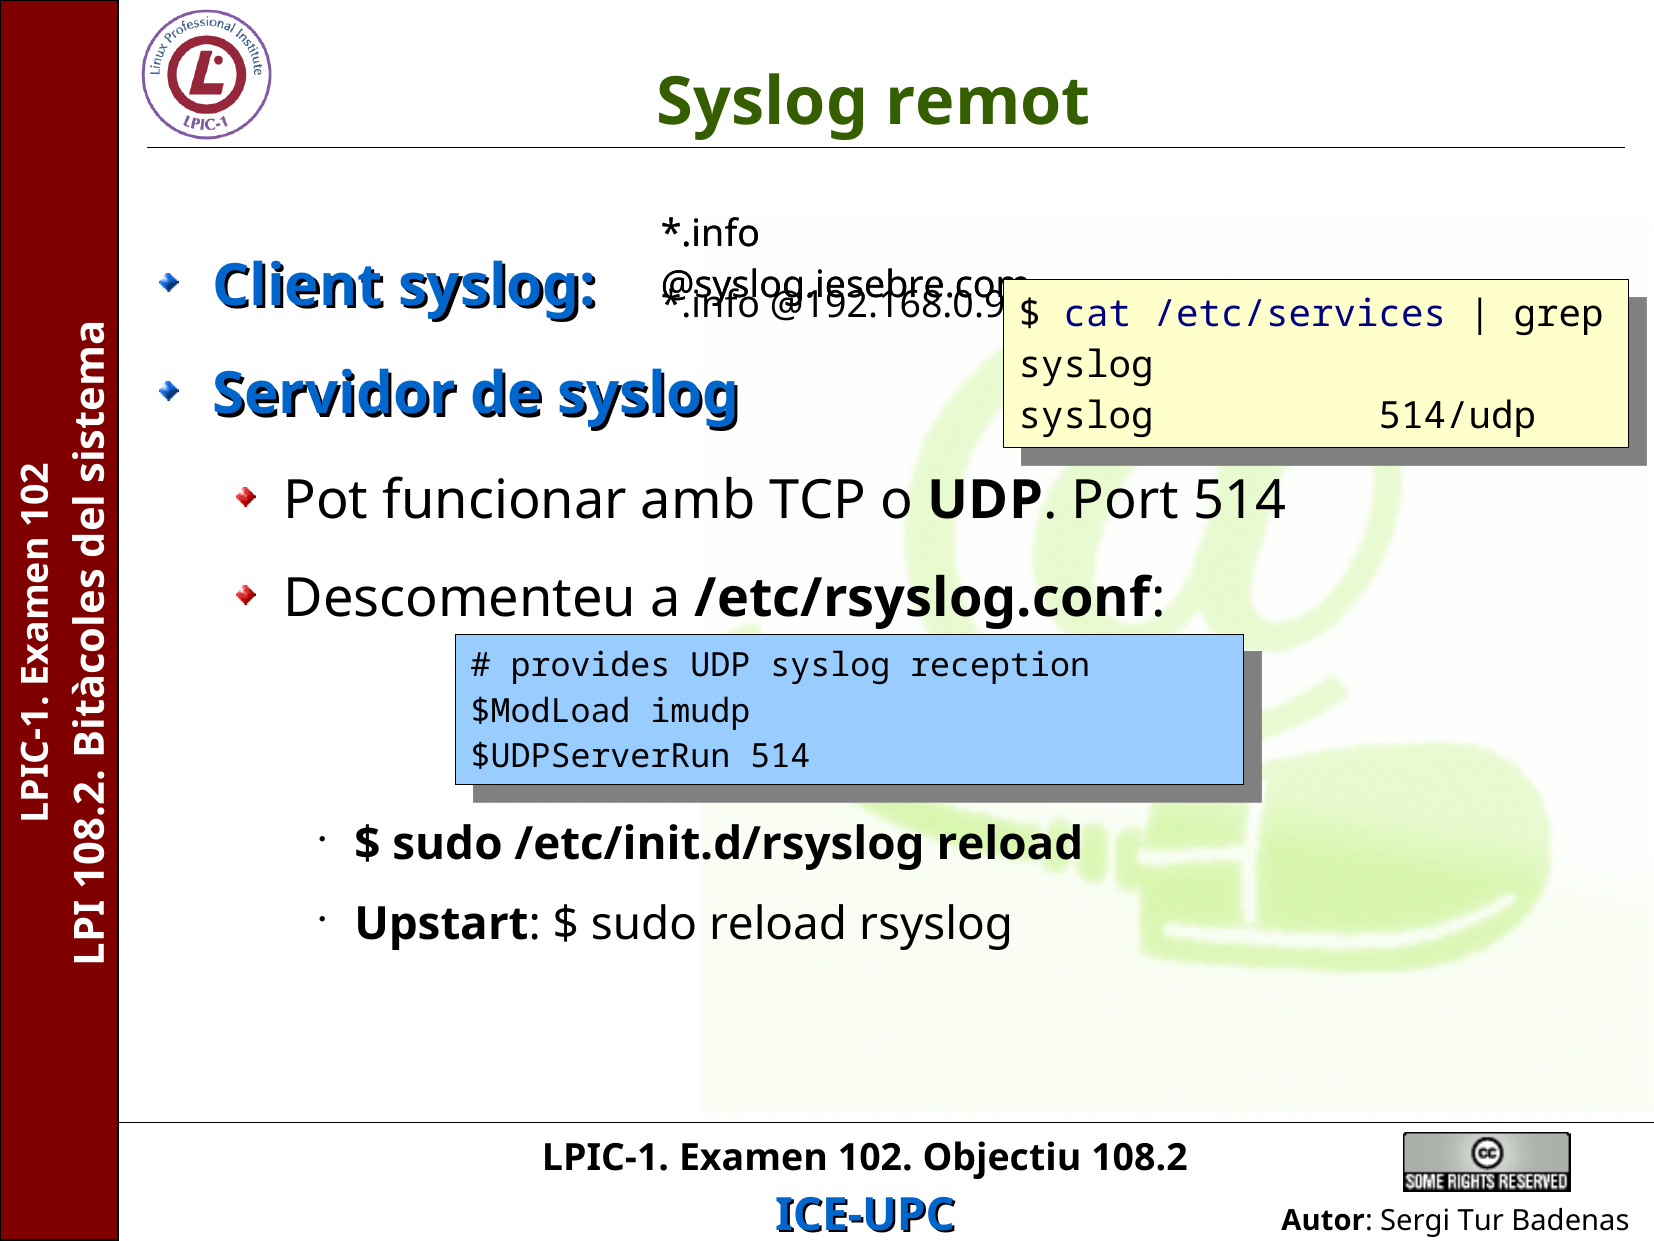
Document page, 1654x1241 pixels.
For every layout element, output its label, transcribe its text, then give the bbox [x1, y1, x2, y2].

picture [700, 217, 1654, 1113]
text_box $ cat /etc/services | grep syslog syslog 514/udp [1003, 279, 1629, 407]
picture [1403, 1132, 1571, 1192]
text_box *.info @192.168.0.9 [646, 269, 1130, 334]
list Client syslog: Servidor de syslog Pot funcionar amb TCP o UDP. Port 514 Descomenteu a /etc/rsyslog.conf: $ sudo /etc/init.d/rsyslog reload Upstart: $ sudo reload rsyslog [141, 242, 1630, 1078]
title Syslog remot [129, 55, 1619, 142]
picture [135, 5, 277, 55]
text_box *.info @syslog.iesebre.com [646, 199, 1130, 263]
text_box # provides UDP syslog reception $ModLoad imudp $UDPServerRun 514 [455, 634, 1244, 749]
